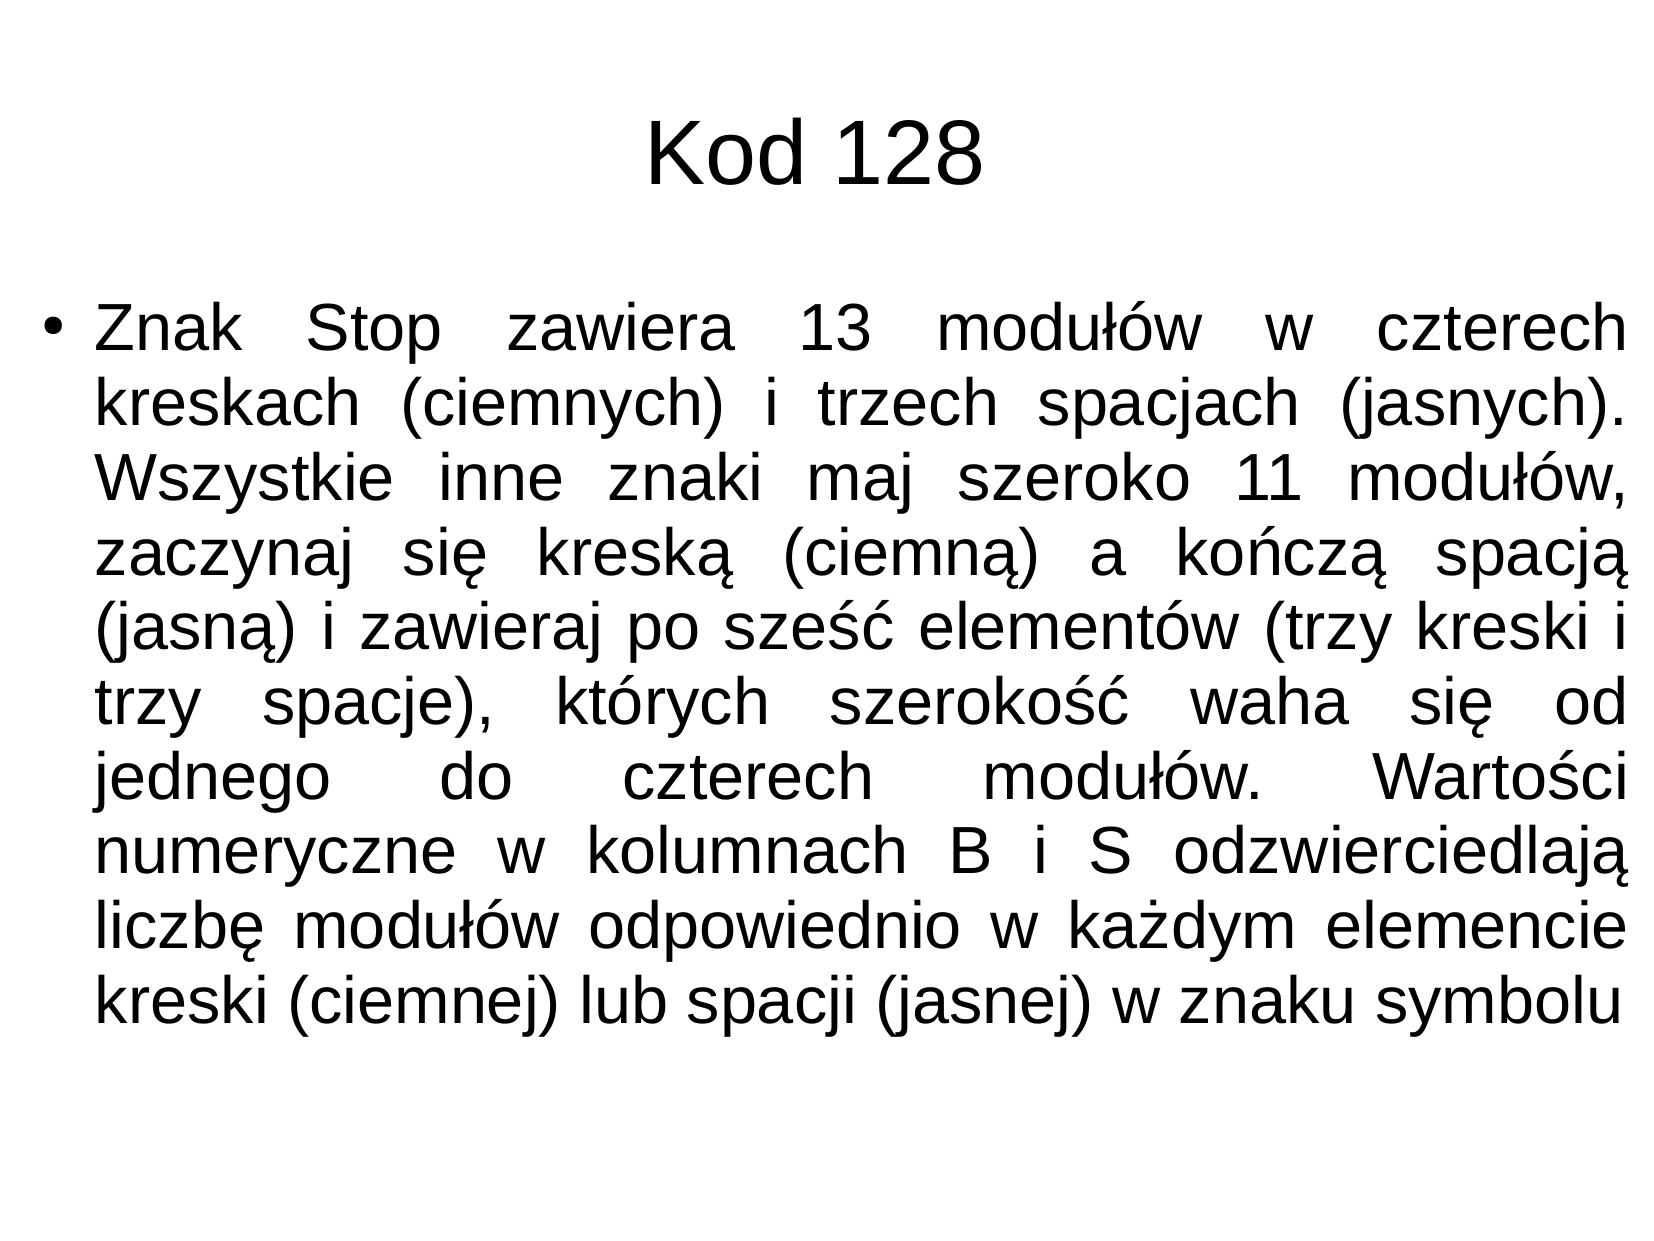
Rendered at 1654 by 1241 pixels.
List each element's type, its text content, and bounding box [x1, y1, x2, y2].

list Znak Stop zawiera 13 modułów w czterech kreskach (ciemnych) i trzech spacjach (jasnych). Wszystkie inne znaki maj szeroko 11 modułów, zaczynaj się kreską (ciemną) a kończą spacją (jasną) i zawieraj po sześć elementów (trzy kreski i trzy spacje), których szerokość waha się od jednego do czterech modułów. Wartości numeryczne w kolumnach B i S odzwierciedlają liczbę modułów odpowiednio w każdym elemencie kreski (ciemnej) lub spacji (jasnej) w znaku symbolu [23, 290, 1630, 1193]
title Kod 128 [82, 49, 1571, 257]
